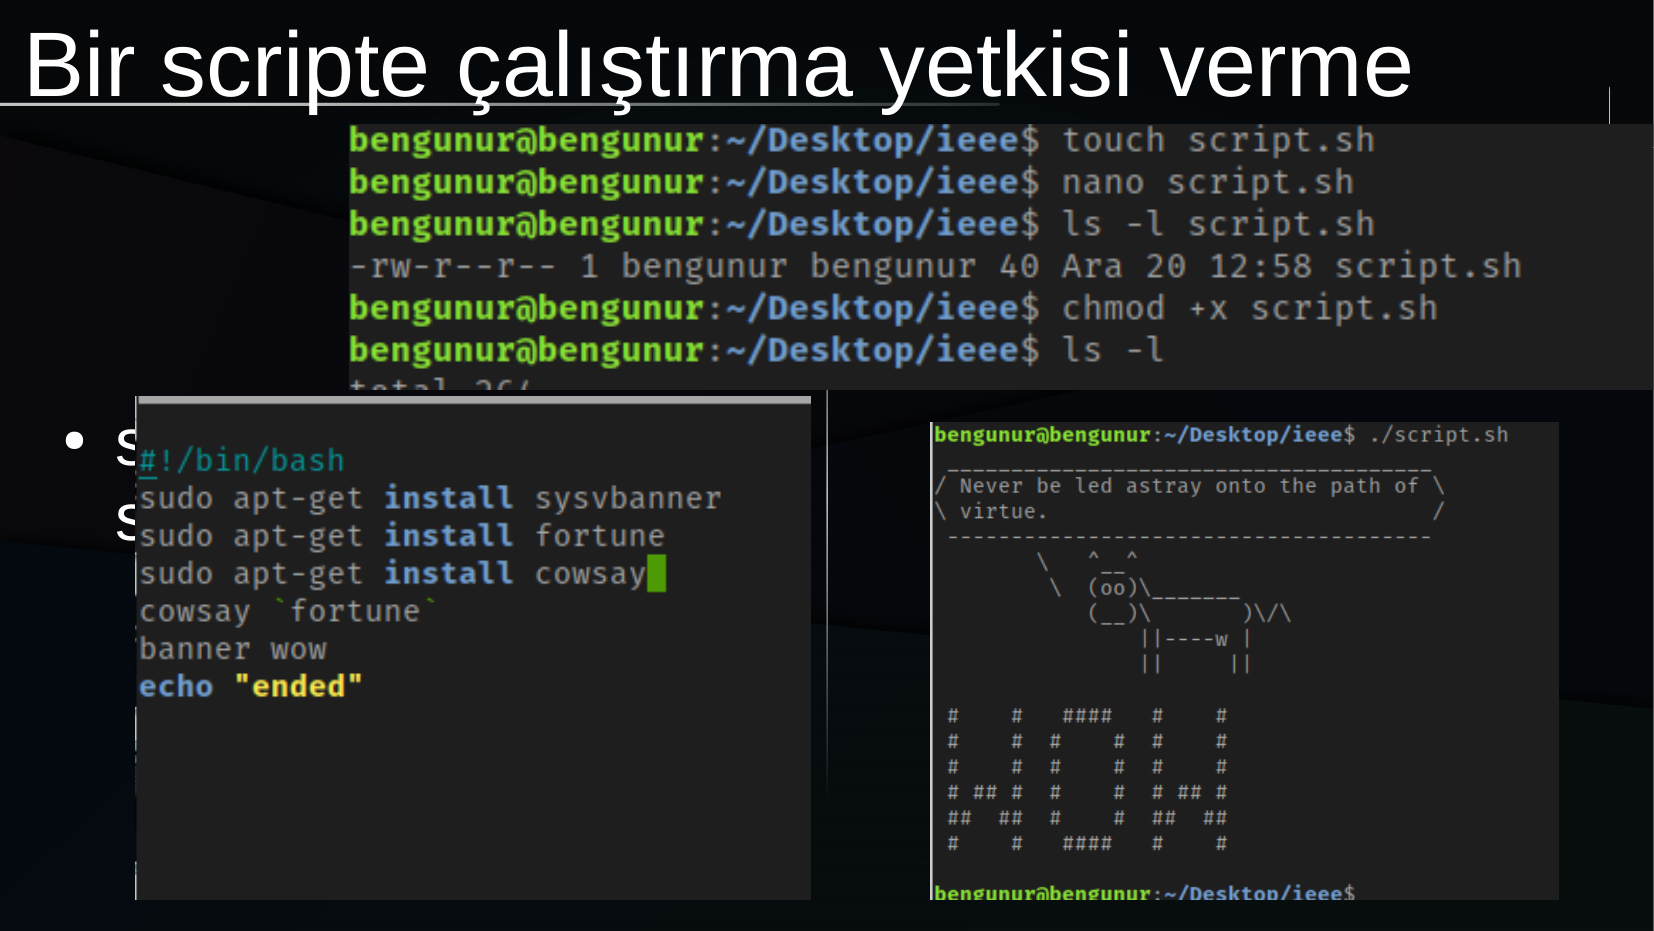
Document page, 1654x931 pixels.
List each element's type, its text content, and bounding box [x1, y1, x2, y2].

title Bir scripte çalıştırma yetkisi verme [23, 11, 1589, 119]
picture [0, 0, 1654, 931]
list sudo apt-get install sysvbanner [45, 405, 772, 931]
